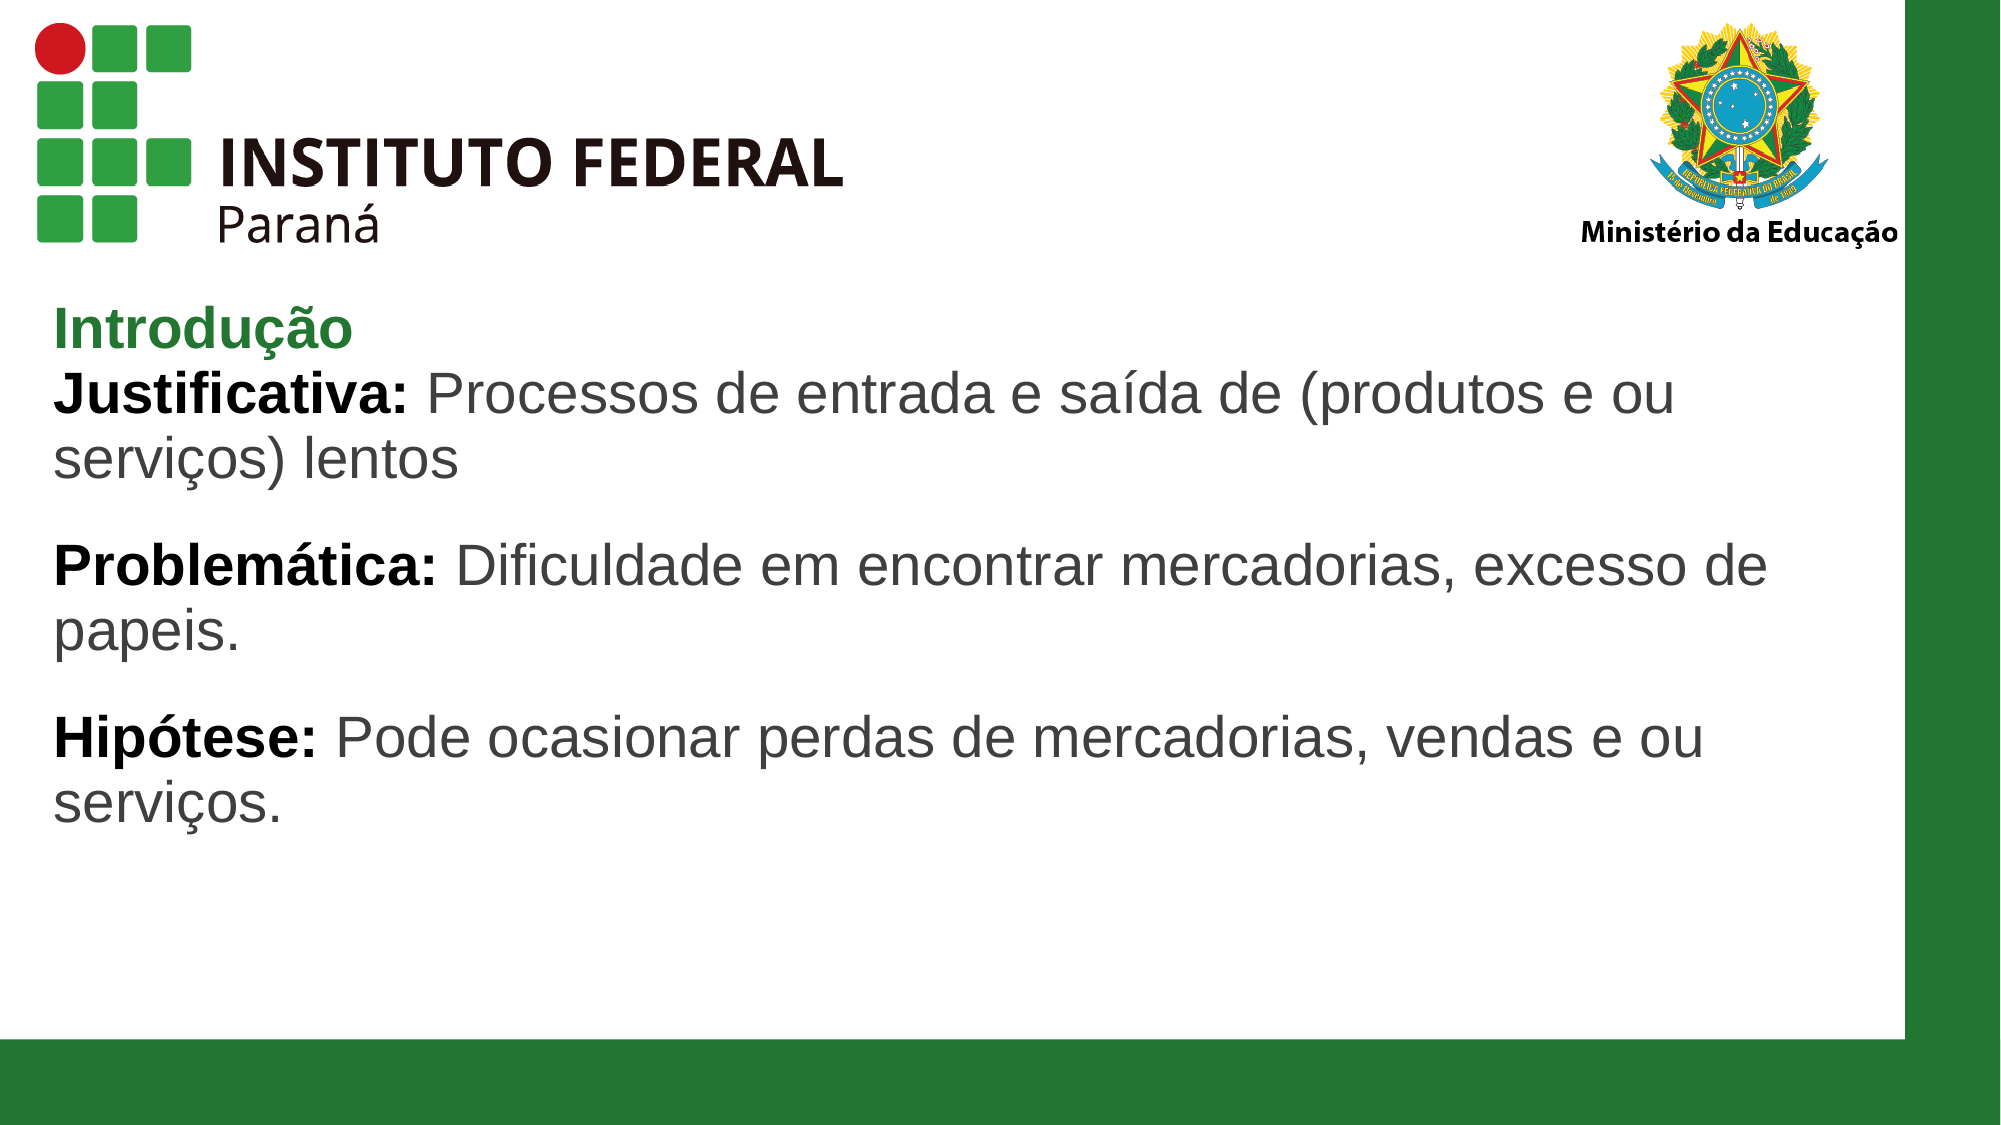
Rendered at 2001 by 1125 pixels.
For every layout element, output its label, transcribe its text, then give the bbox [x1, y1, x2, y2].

text_box [0, 0, 2001, 1125]
picture [35, 23, 1898, 251]
text_box Introdução Justificativa: Processos de entrada e saída de (produtos e ou serviços) lentos Problemática: Dificuldade em encontrar mercadorias, excesso de papeis. Hipótese: Pode ocasionar perdas de mercadorias, vendas e ou serviços. [38, 288, 1894, 933]
